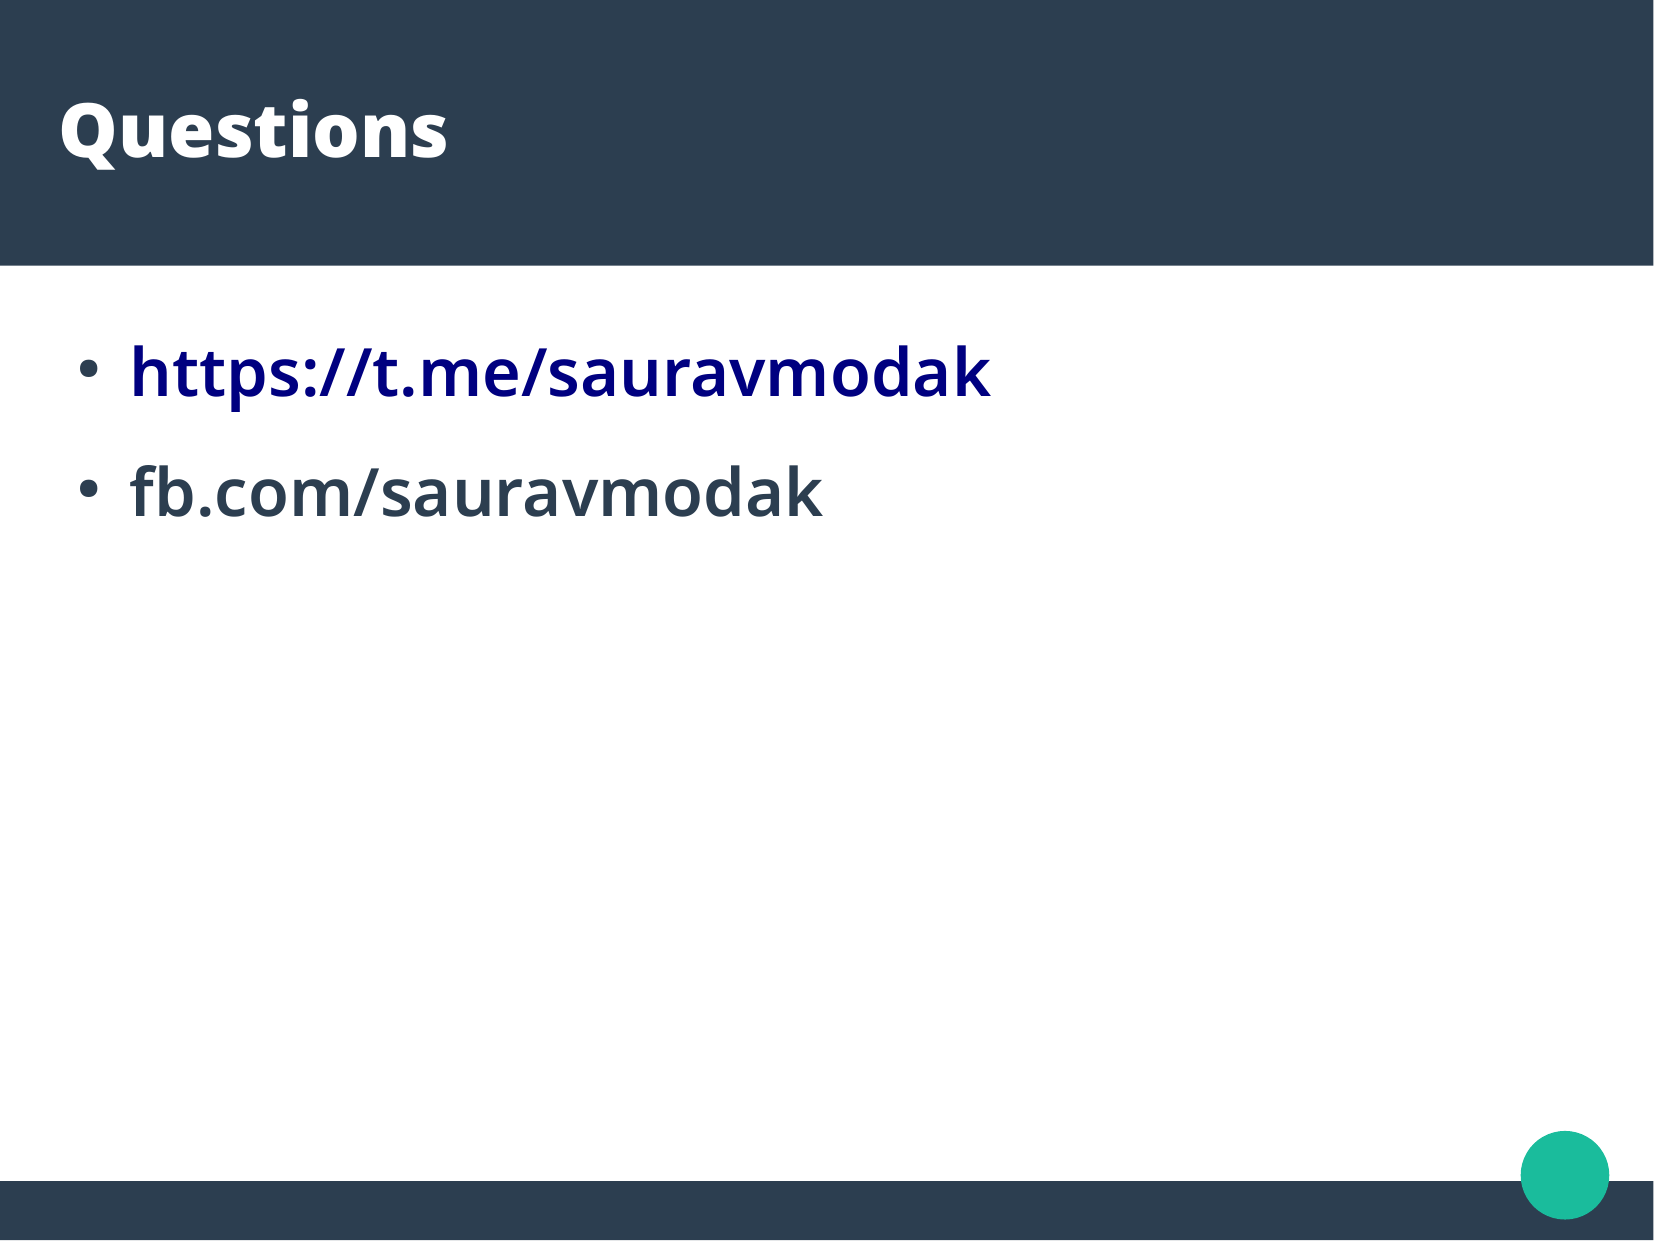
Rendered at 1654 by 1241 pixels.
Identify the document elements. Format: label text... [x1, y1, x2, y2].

list https://t.me/sauravmodak fb.com/sauravmodak [59, 324, 1595, 1152]
title Questions [59, 49, 1595, 207]
